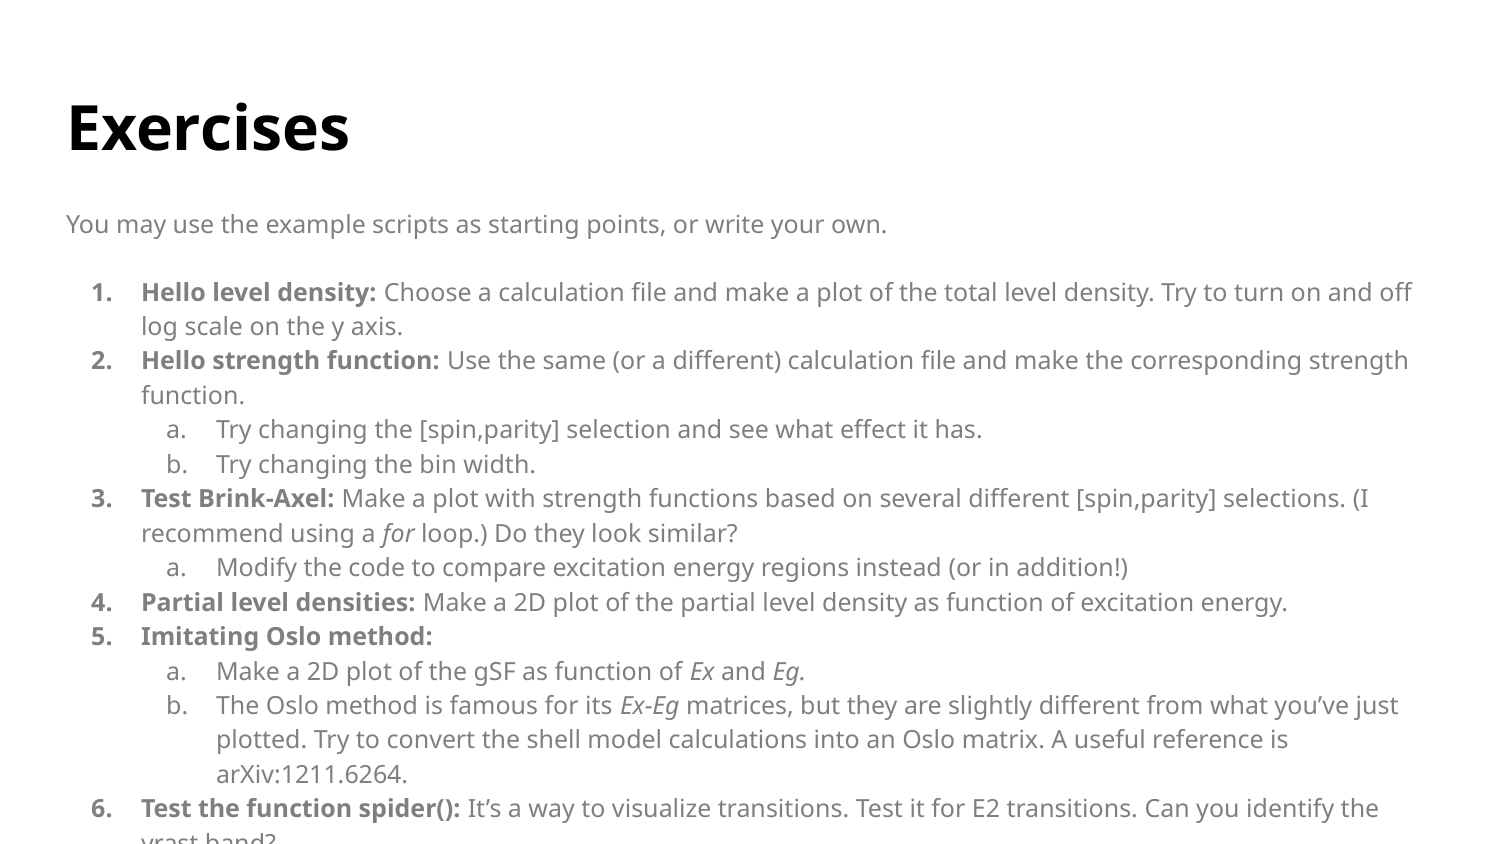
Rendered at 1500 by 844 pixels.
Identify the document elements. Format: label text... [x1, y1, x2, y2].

title Exercises [51, 72, 1449, 176]
list You may use the example scripts as starting points, or write your own. Hello level density: Choose a calculation file and make a plot of the total level density. Try to turn on and off log scale on the y axis. Hello strength function: Use the same (or a different) calculation file and make the corresponding strength function. Try changing the [spin,parity] selection and see what effect it has. Try changing the bin width. Test Brink-Axel: Make a plot with strength functions based on several different [spin,parity] selections. (I recommend using a for loop.) Do they look similar? Modify the code to compare excitation energy regions instead (or in addition!) Partial level densities: Make a 2D plot of the partial level density as function of excitation energy. Imitating Oslo method: Make a 2D plot of the gSF as function of Ex and Eg. The Oslo method is famous for its Ex-Eg matrices, but they are slightly different from what you’ve just plotted. Try to convert the shell model calculations into an Oslo matrix. A useful reference is arXiv:1211.6264. Test the function spider(): It’s a way to visualize transitions. Test it for E2 transitions. Can you identify the yrast band? Be creative! And please do tell me if you discover something cool! [51, 189, 1449, 809]
